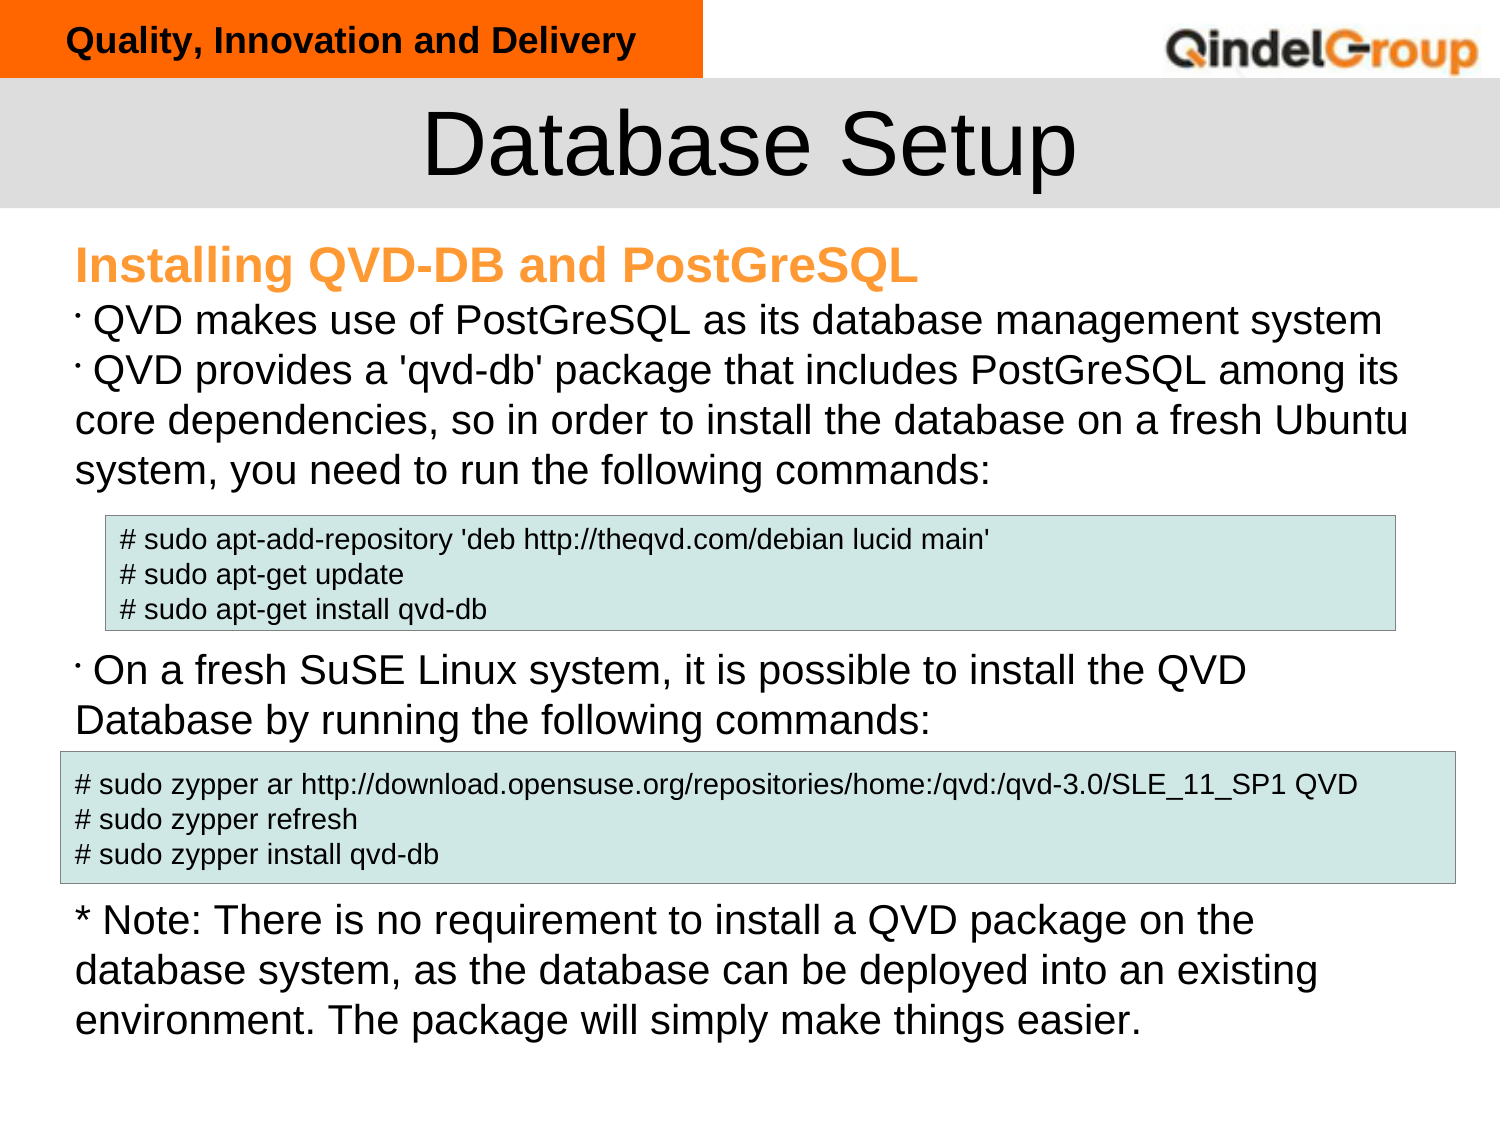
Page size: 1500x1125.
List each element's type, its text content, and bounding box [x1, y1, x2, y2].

text_box Installing QVD-DB and PostGreSQL QVD makes use of PostGreSQL as its database management system QVD provides a 'qvd-db' package that includes PostGreSQL among its core dependencies, so in order to install the database on a fresh Ubuntu system, you need to run the following commands: On a fresh SuSE Linux system, it is possible to install the QVD Database by running the following commands: * Note: There is no requirement to install a QVD package on the database system, as the database can be deployed into an existing environment. The package will simply make things easier. [60, 224, 1426, 751]
text_box # sudo apt-add-repository 'deb http://theqvd.com/debian lucid main' # sudo apt-get update # sudo apt-get install qvd-db [105, 515, 1396, 631]
picture [1163, 23, 1481, 78]
text_box # sudo zypper ar http://download.opensuse.org/repositories/home:/qvd:/qvd-3.0/SLE_11_SP1 QVD # sudo zypper refresh # sudo zypper install qvd-db [60, 751, 1456, 884]
title Database Setup [75, 45, 1426, 224]
text_box Installing QVD-DB and PostGreSQL QVD makes use of PostGreSQL as its database management system QVD provides a 'qvd-db' package that includes PostGreSQL among its core dependencies, so in order to install the database on a fresh Ubuntu system, you need to run the following commands: On a fresh SuSE Linux system, it is possible to install the QVD Database by running the following commands: * Note: There is no requirement to install a QVD package on the database system, as the database can be deployed into an existing environment. The package will simply make things easier. [60, 884, 1426, 1051]
